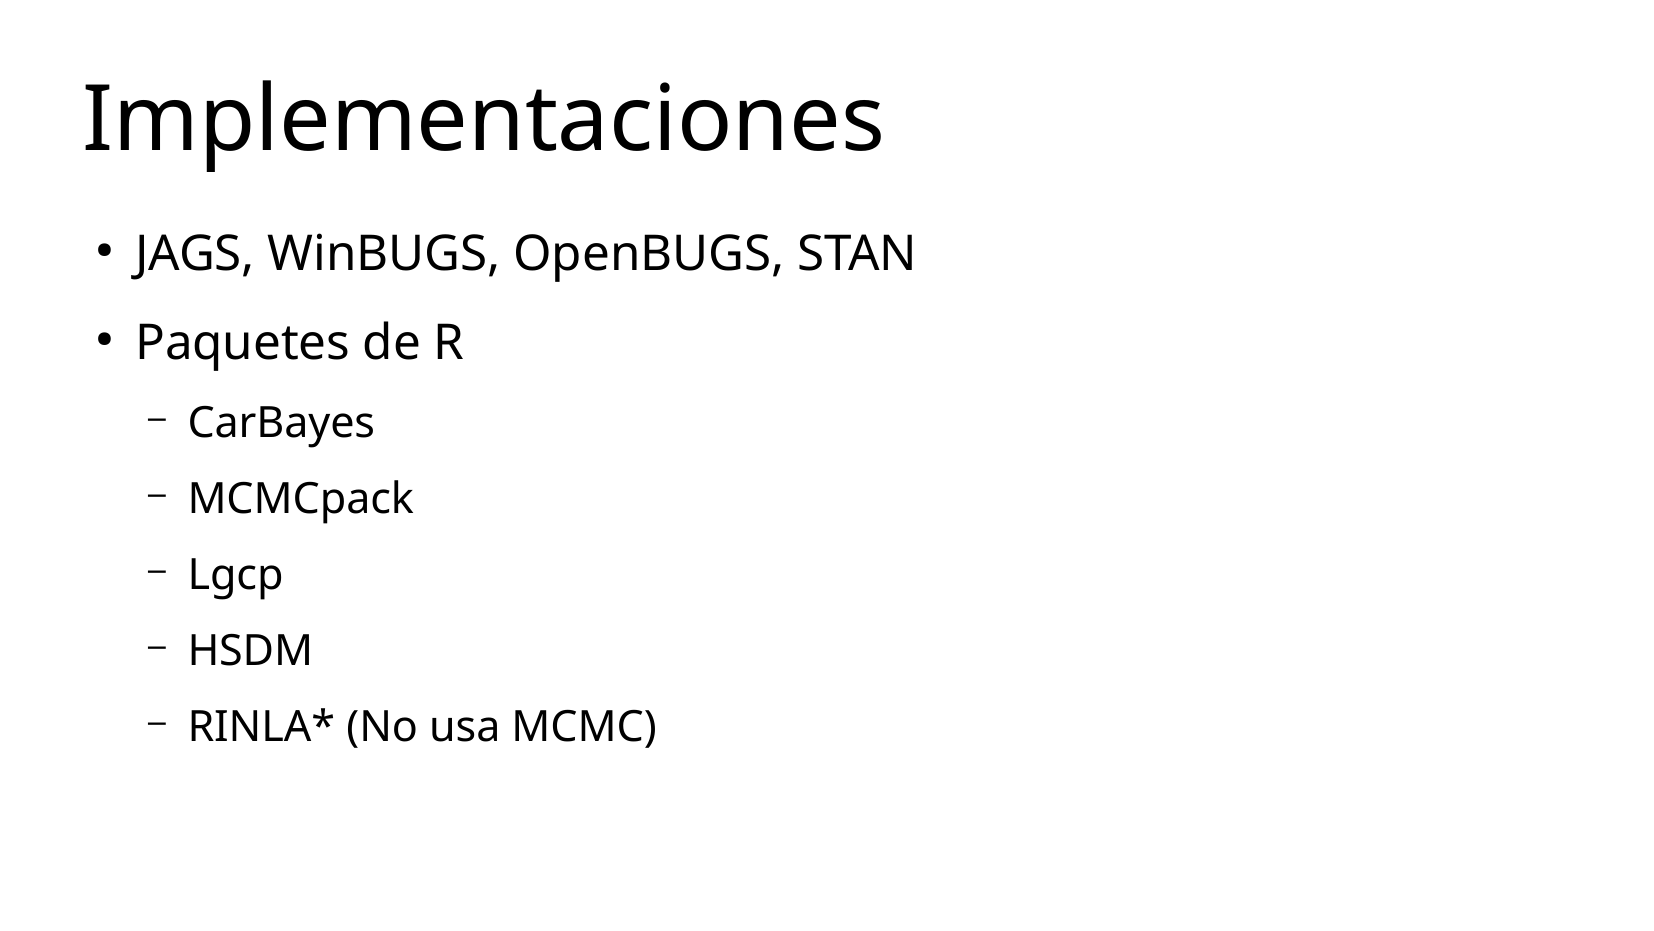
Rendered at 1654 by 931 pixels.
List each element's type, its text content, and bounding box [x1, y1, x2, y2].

title Implementaciones [82, 37, 1571, 193]
list JAGS, WinBUGS, OpenBUGS, STAN Paquetes de R CarBayes MCMCpack Lgcp HSDM RINLA* (No usa MCMC) [82, 217, 1571, 758]
